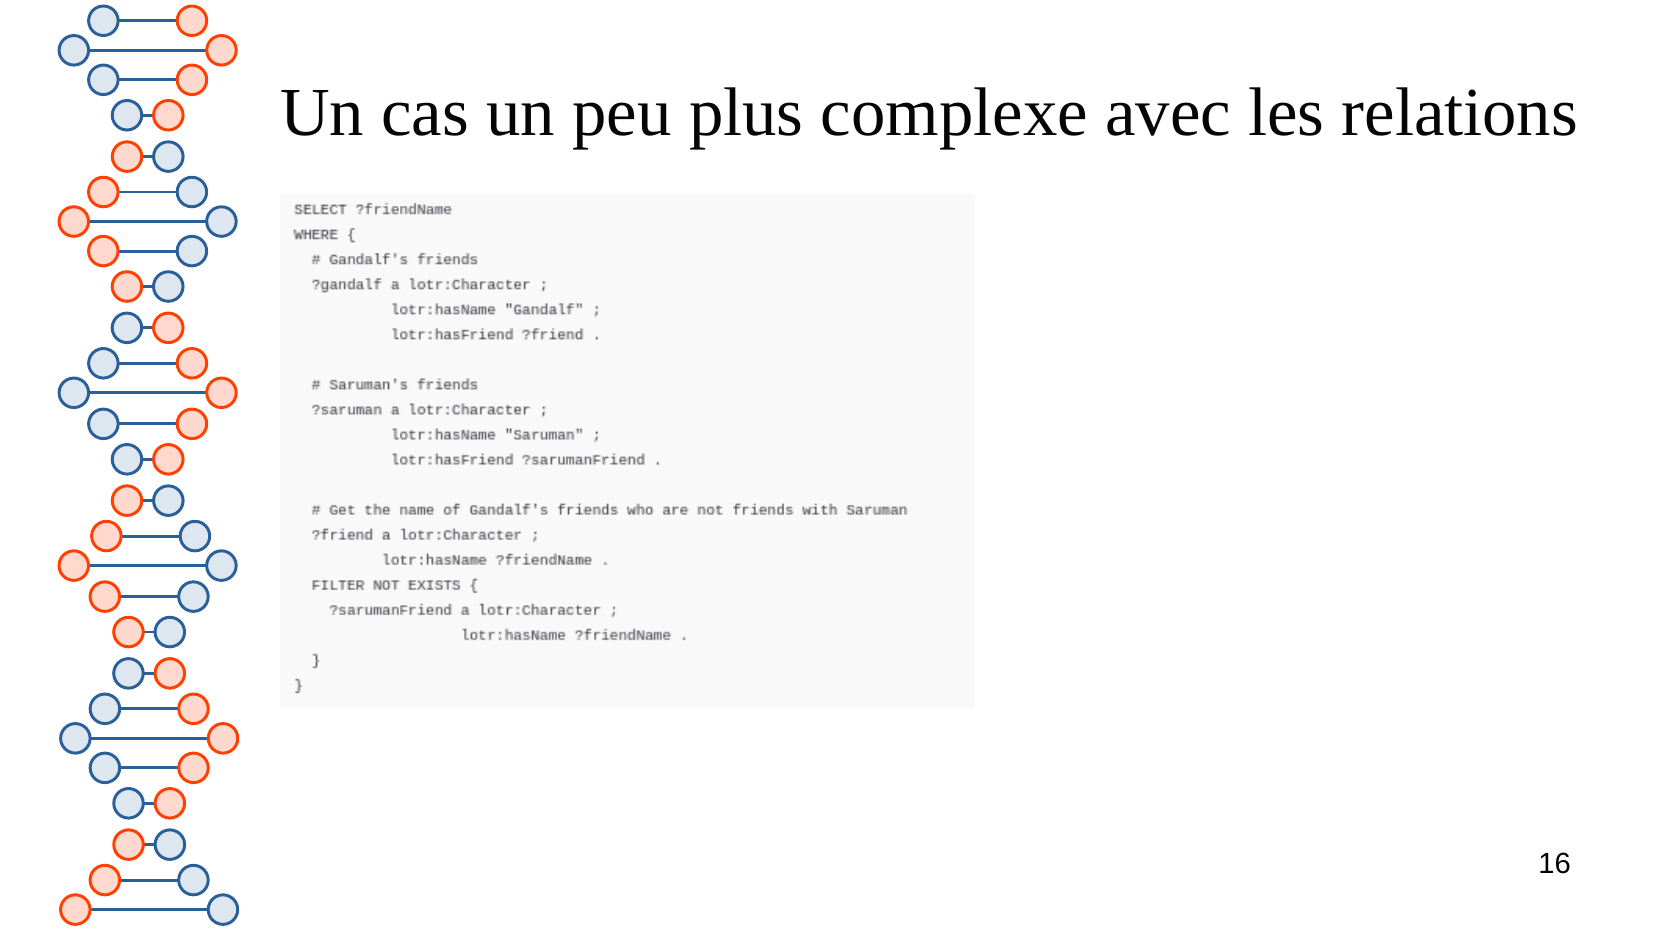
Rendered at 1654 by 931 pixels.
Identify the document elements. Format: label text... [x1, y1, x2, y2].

title Un cas un peu plus complexe avec les relations [265, 35, 1595, 189]
picture [280, 194, 975, 709]
